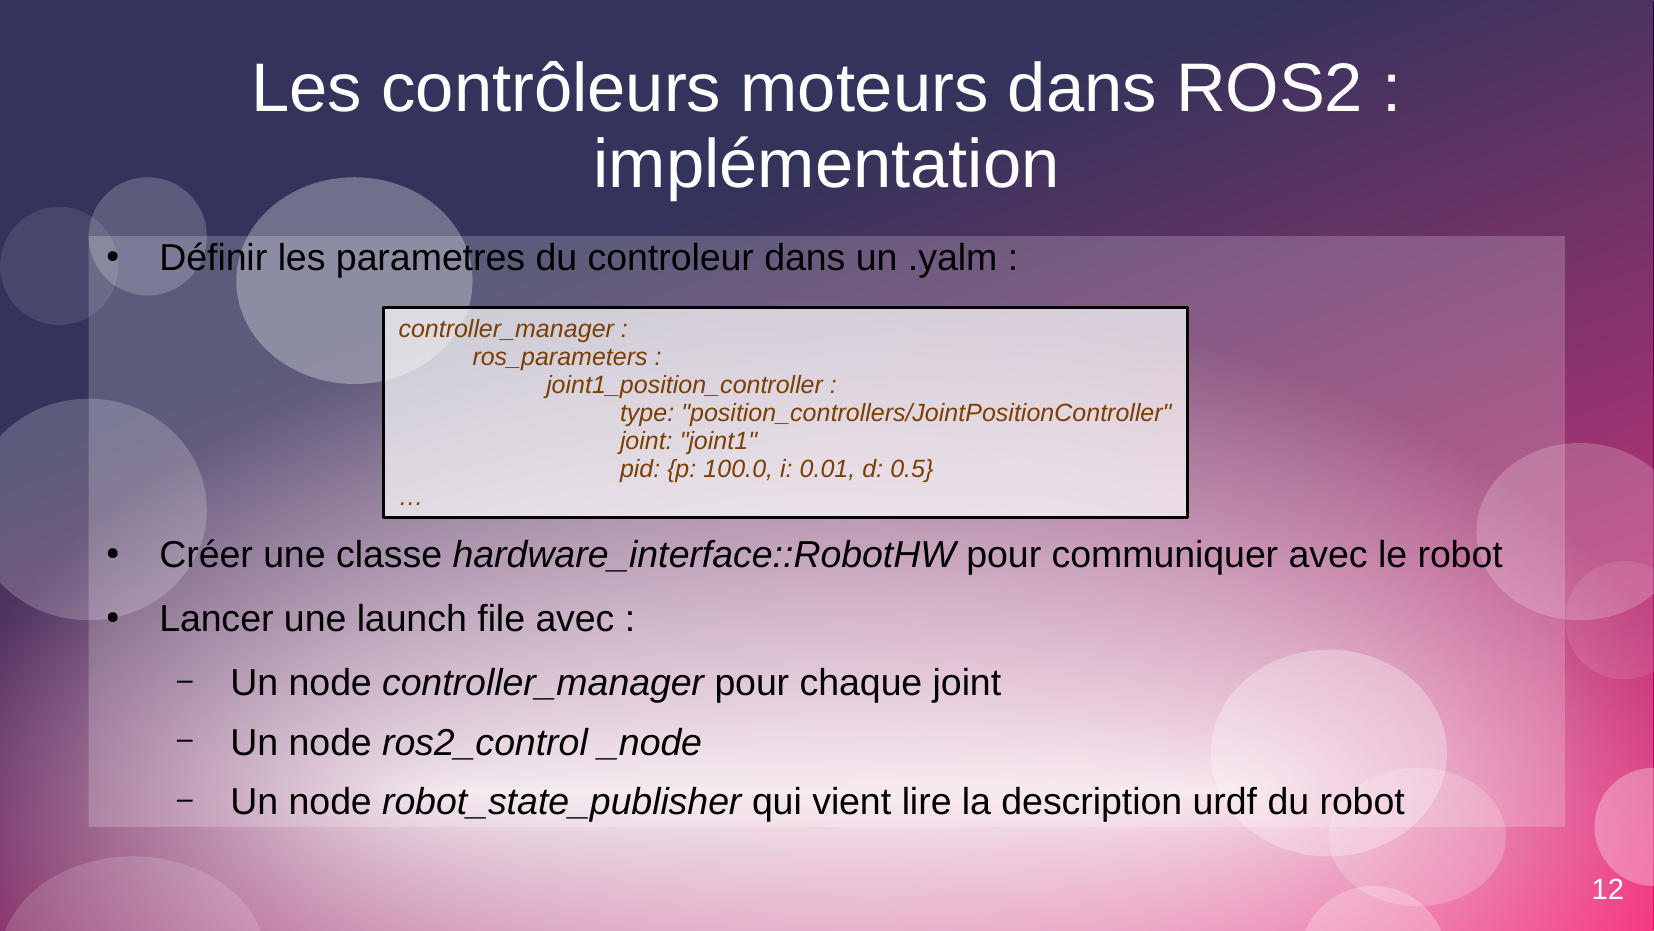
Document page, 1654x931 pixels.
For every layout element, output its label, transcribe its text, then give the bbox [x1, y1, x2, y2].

title Les contrôleurs moteurs dans ROS2 : implémentation [88, 44, 1565, 207]
list Définir les parametres du controleur dans un .yalm : Créer une classe hardware_interface::RobotHW pour communiquer avec le robot Lancer une launch file avec : Un node controller_manager pour chaque joint Un node ros2_control _node Un node robot_state_publisher qui vient lire la description urdf du robot [88, 236, 1565, 827]
text_box controller_manager : ros_parameters : joint1_position_controller : type: "position_controllers/JointPositionController" joint: "joint1" pid: {p: 100.0, i: 0.01, d: 0.5} … [383, 307, 1187, 518]
